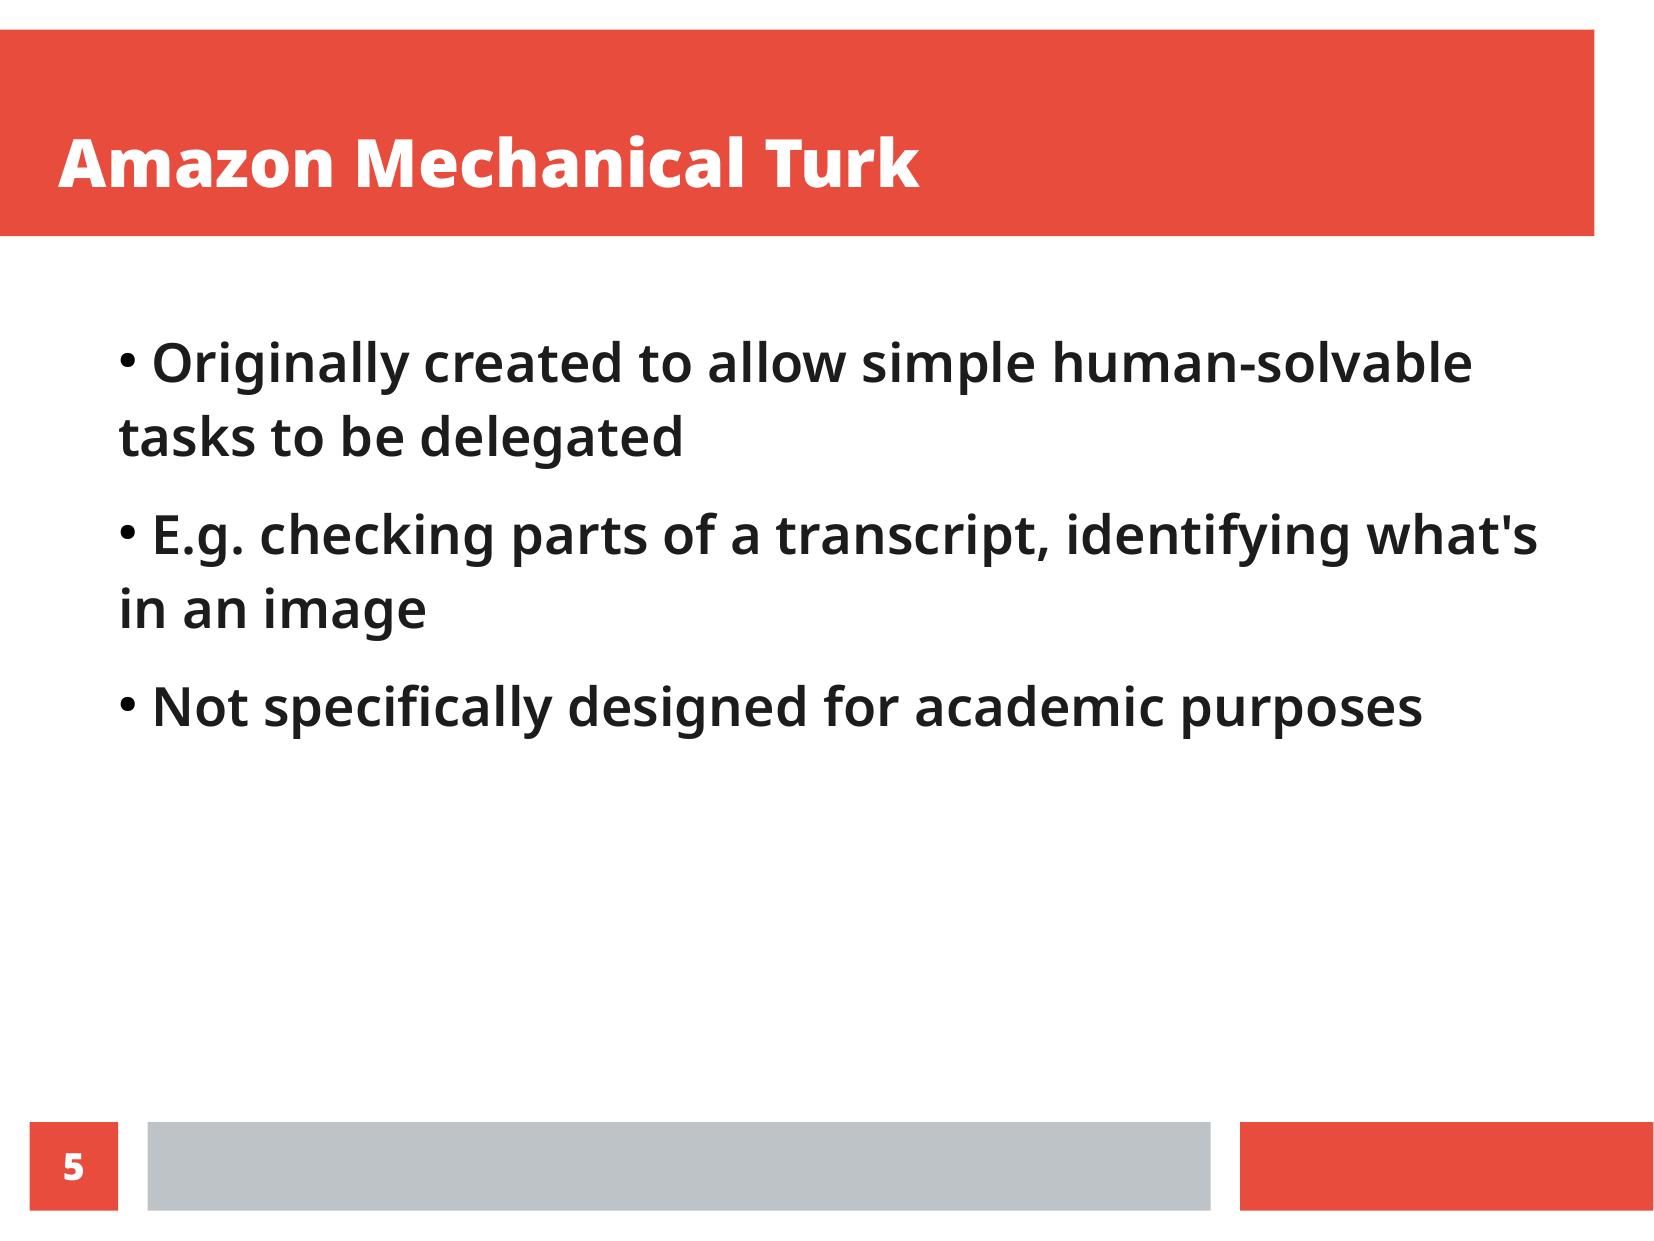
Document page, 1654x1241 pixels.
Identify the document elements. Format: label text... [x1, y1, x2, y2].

title Amazon Mechanical Turk [59, 59, 1595, 207]
list Originally created to allow simple human-solvable tasks to be delegated E.g. checking parts of a transcript, identifying what's in an image Not specifically designed for academic purposes [59, 324, 1565, 1093]
